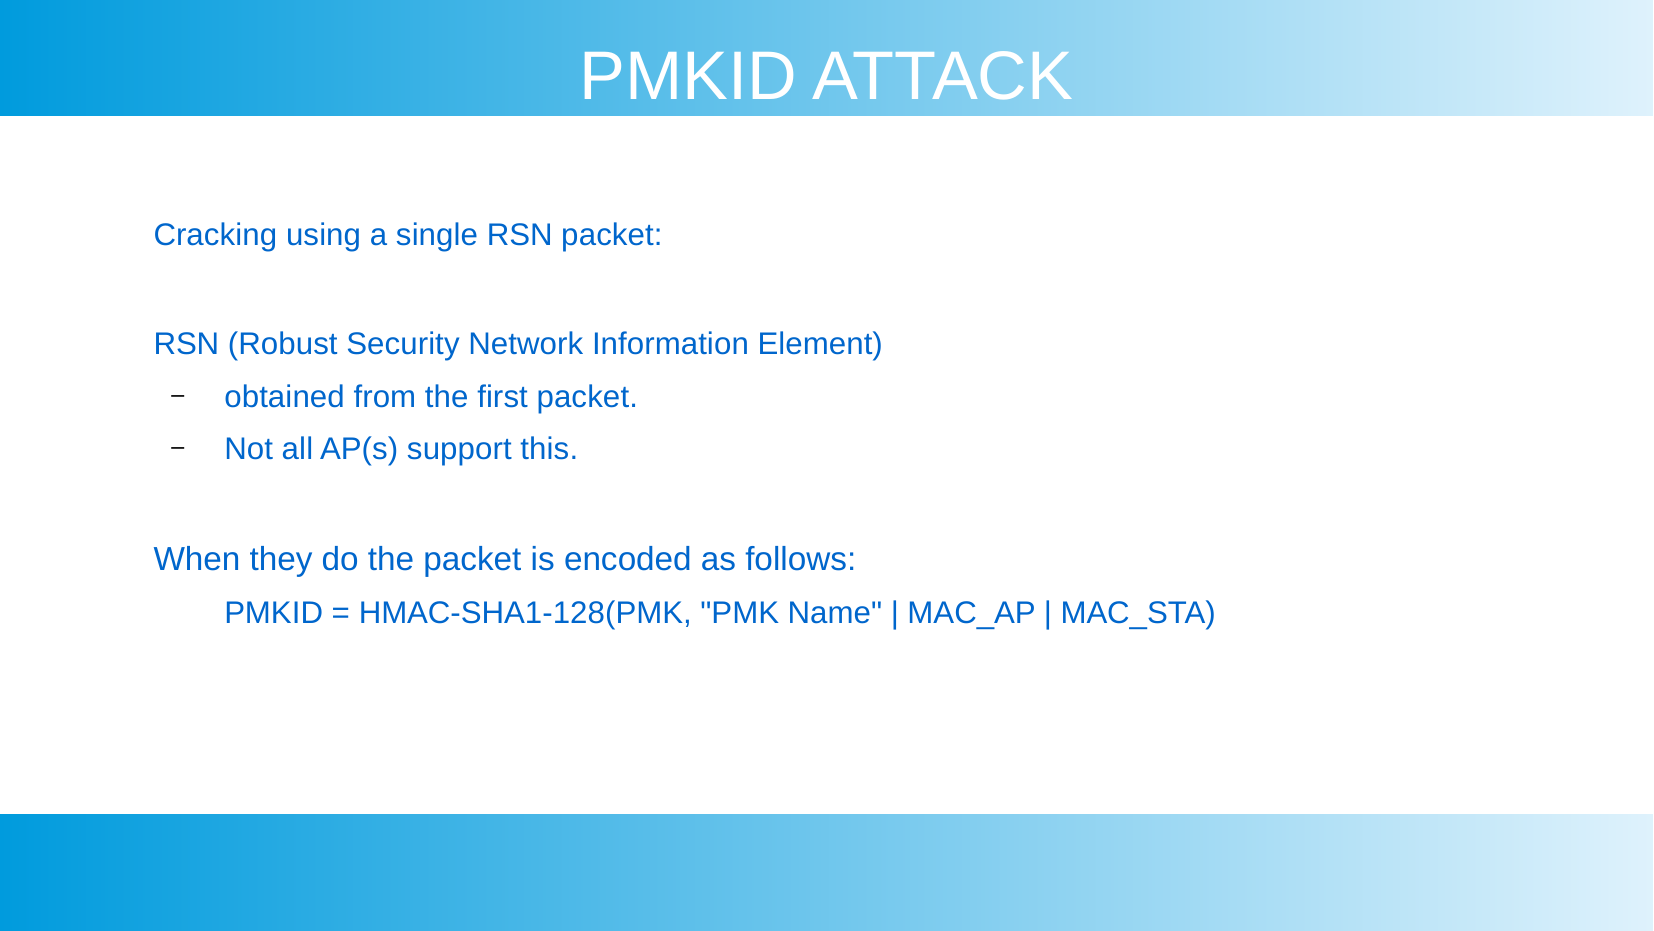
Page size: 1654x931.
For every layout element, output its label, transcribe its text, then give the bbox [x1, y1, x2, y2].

list Cracking using a single RSN packet: RSN (Robust Security Network Information Element) obtained from the first packet. Not all AP(s) support this. When they do the packet is encoded as follows: PMKID = HMAC-SHA1-128(PMK, "PMK Name" | MAC_AP | MAC_STA) [82, 217, 1571, 758]
title PMKID ATTACK [82, 37, 1571, 116]
